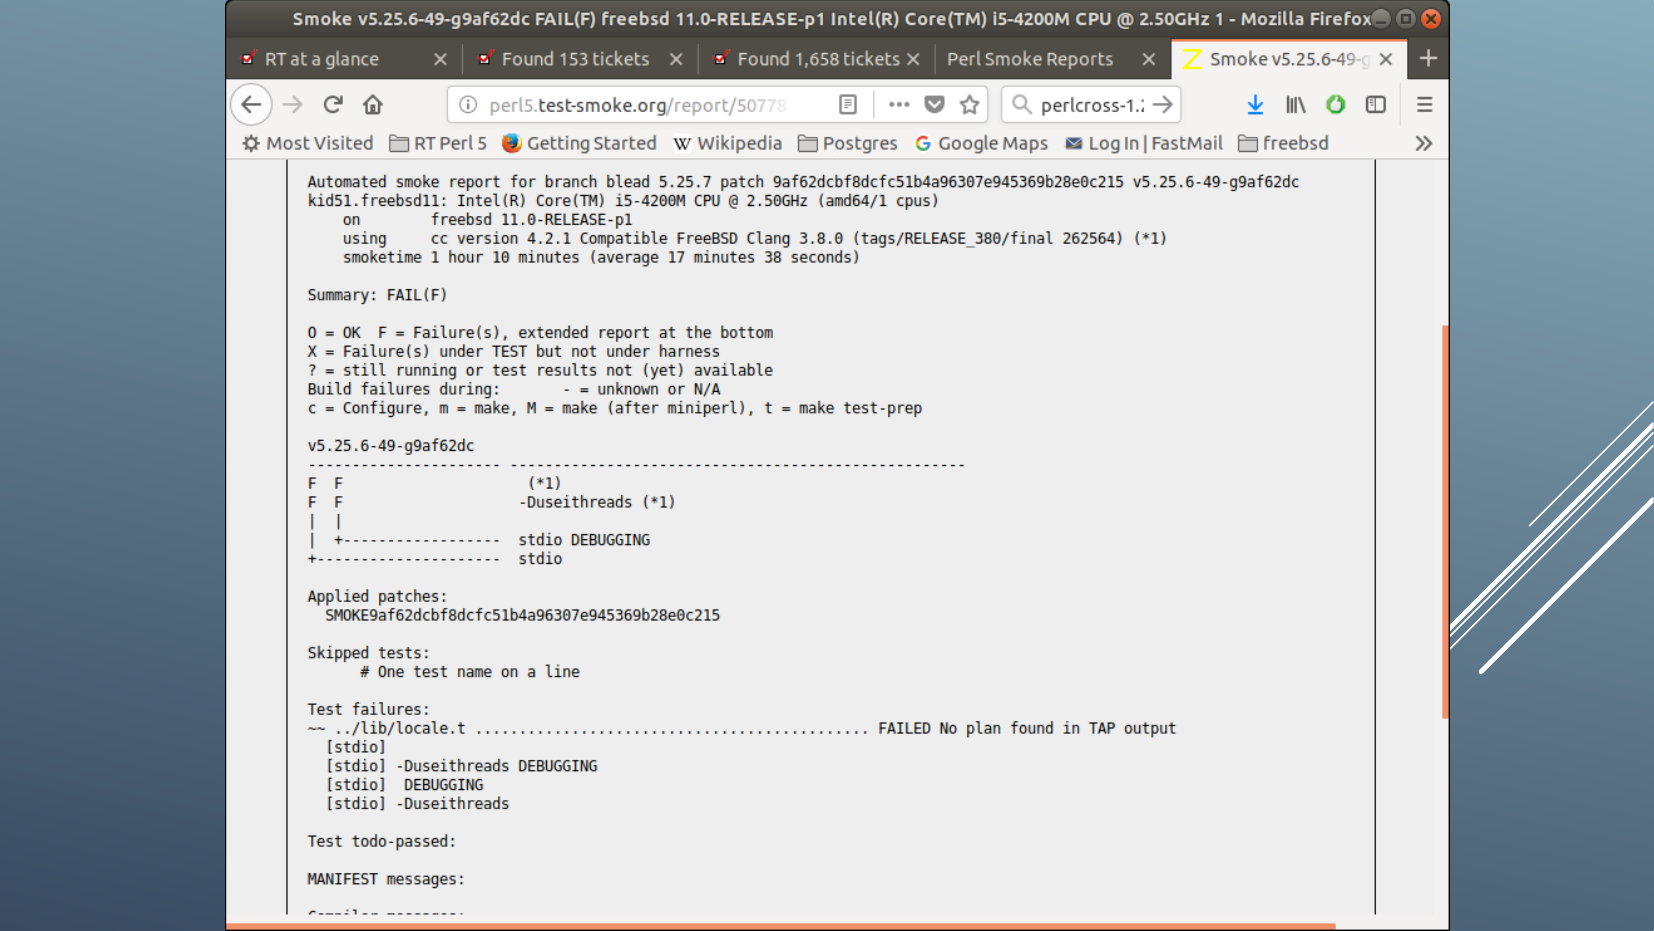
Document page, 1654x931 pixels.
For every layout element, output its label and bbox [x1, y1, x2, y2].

picture [225, 0, 1450, 931]
